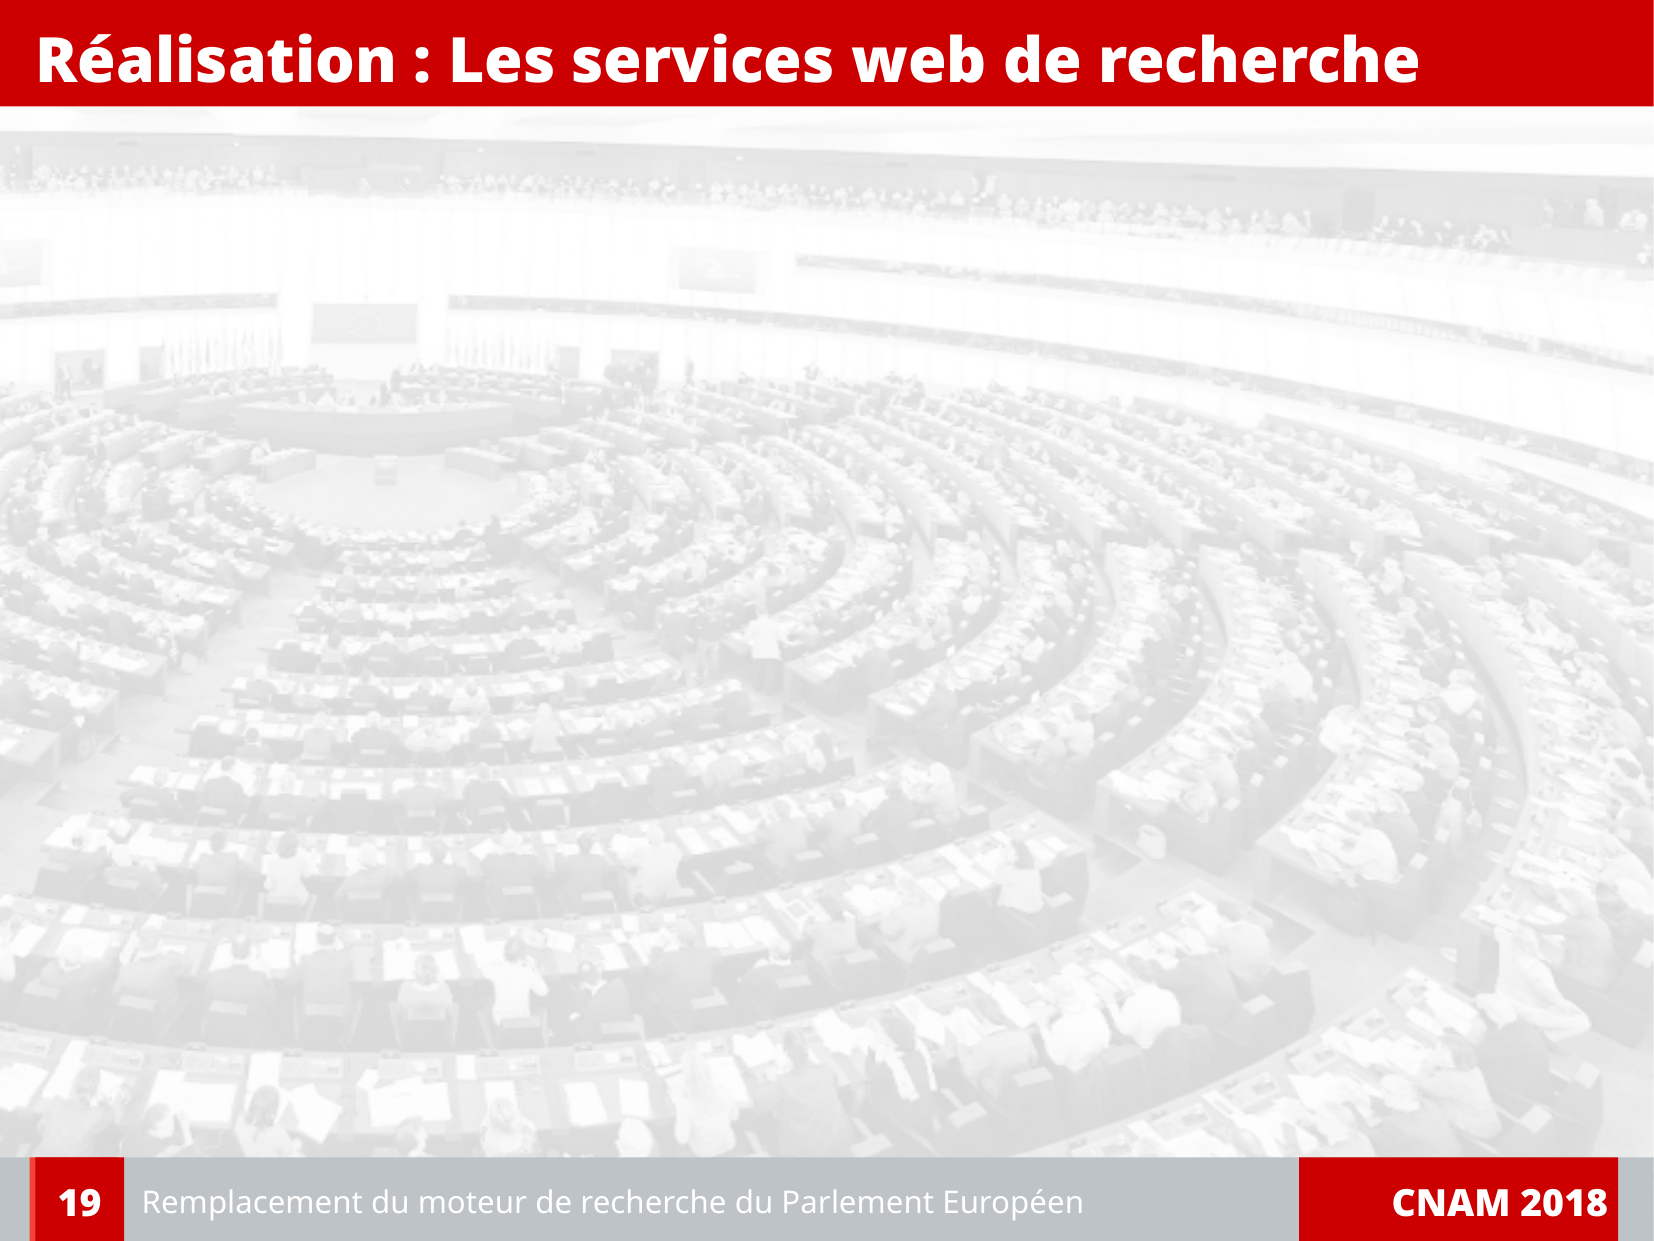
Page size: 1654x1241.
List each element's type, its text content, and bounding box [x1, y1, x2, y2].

title Réalisation : Les services web de recherche [35, 0, 1642, 101]
picture [0, 107, 1654, 1157]
